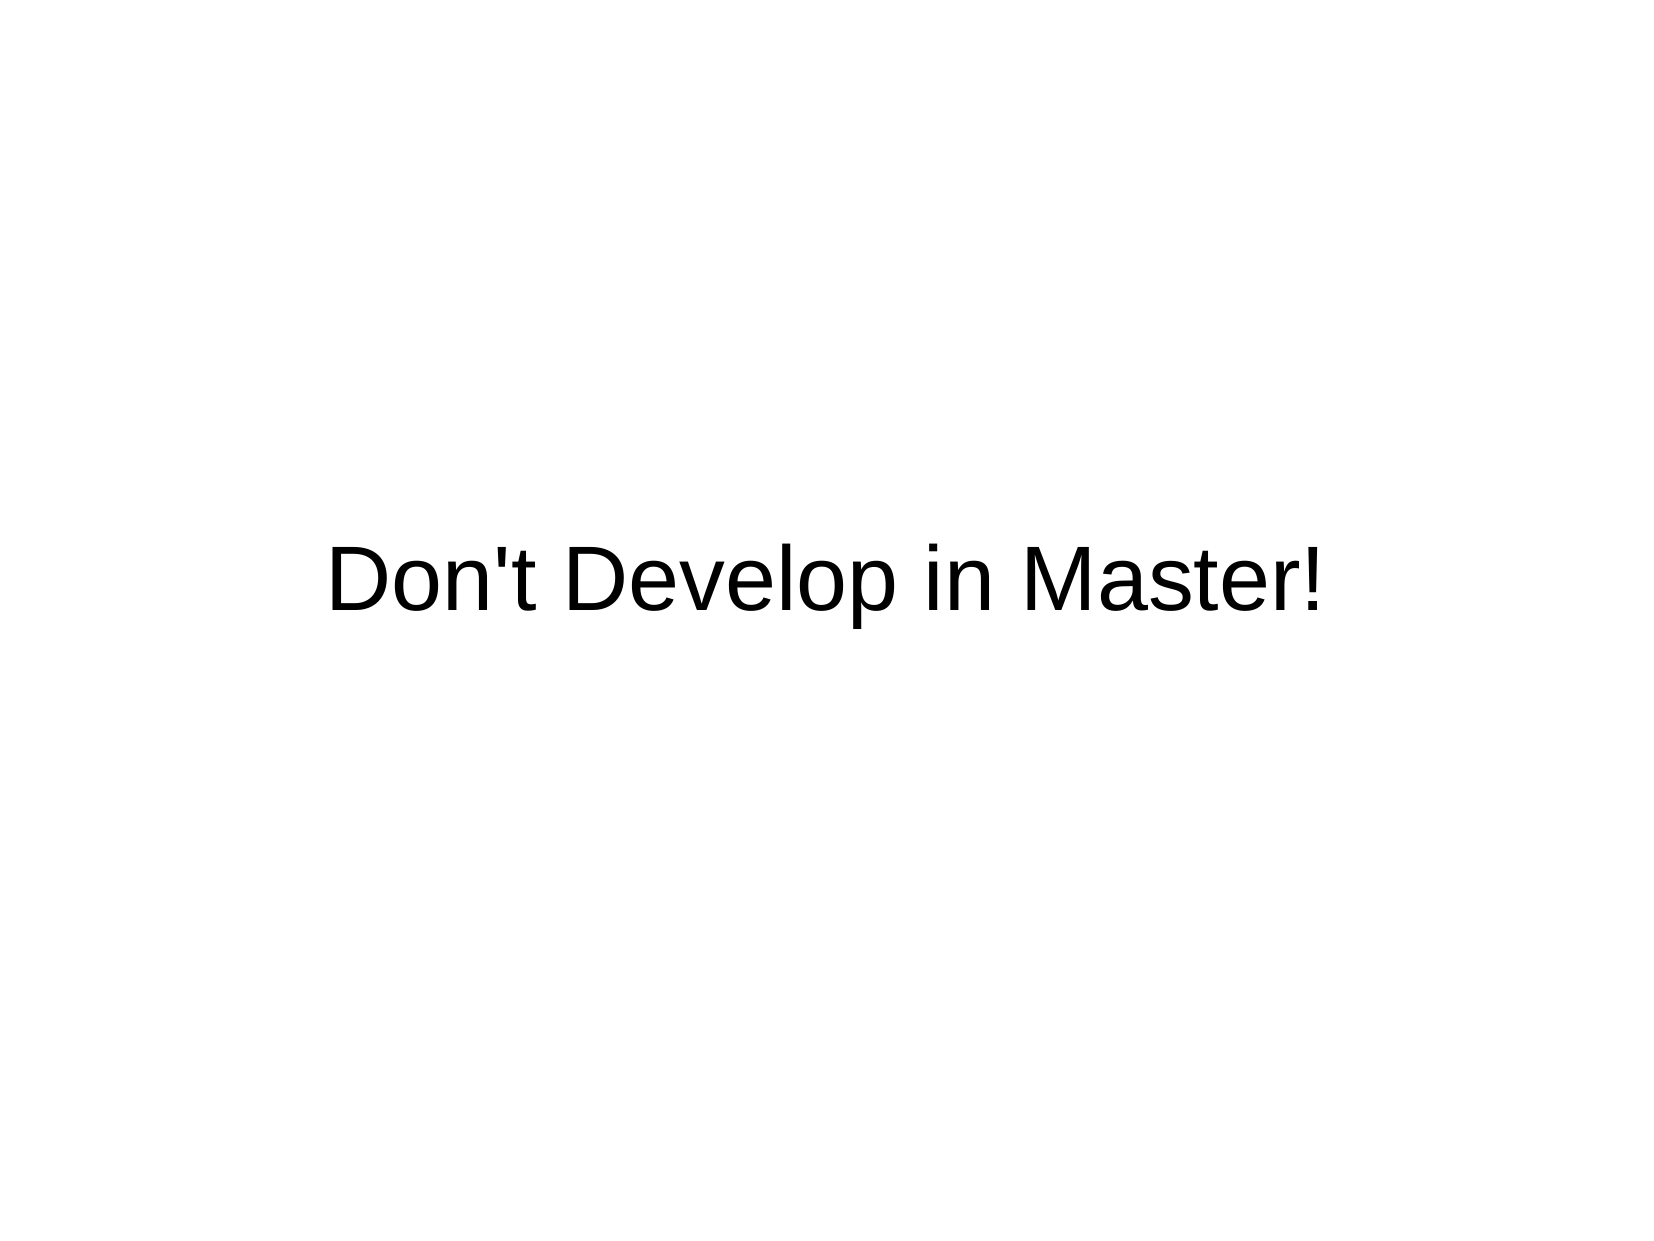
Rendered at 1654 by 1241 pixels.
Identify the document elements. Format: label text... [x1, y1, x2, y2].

subtitle Don't Develop in Master! [82, 49, 1571, 1109]
